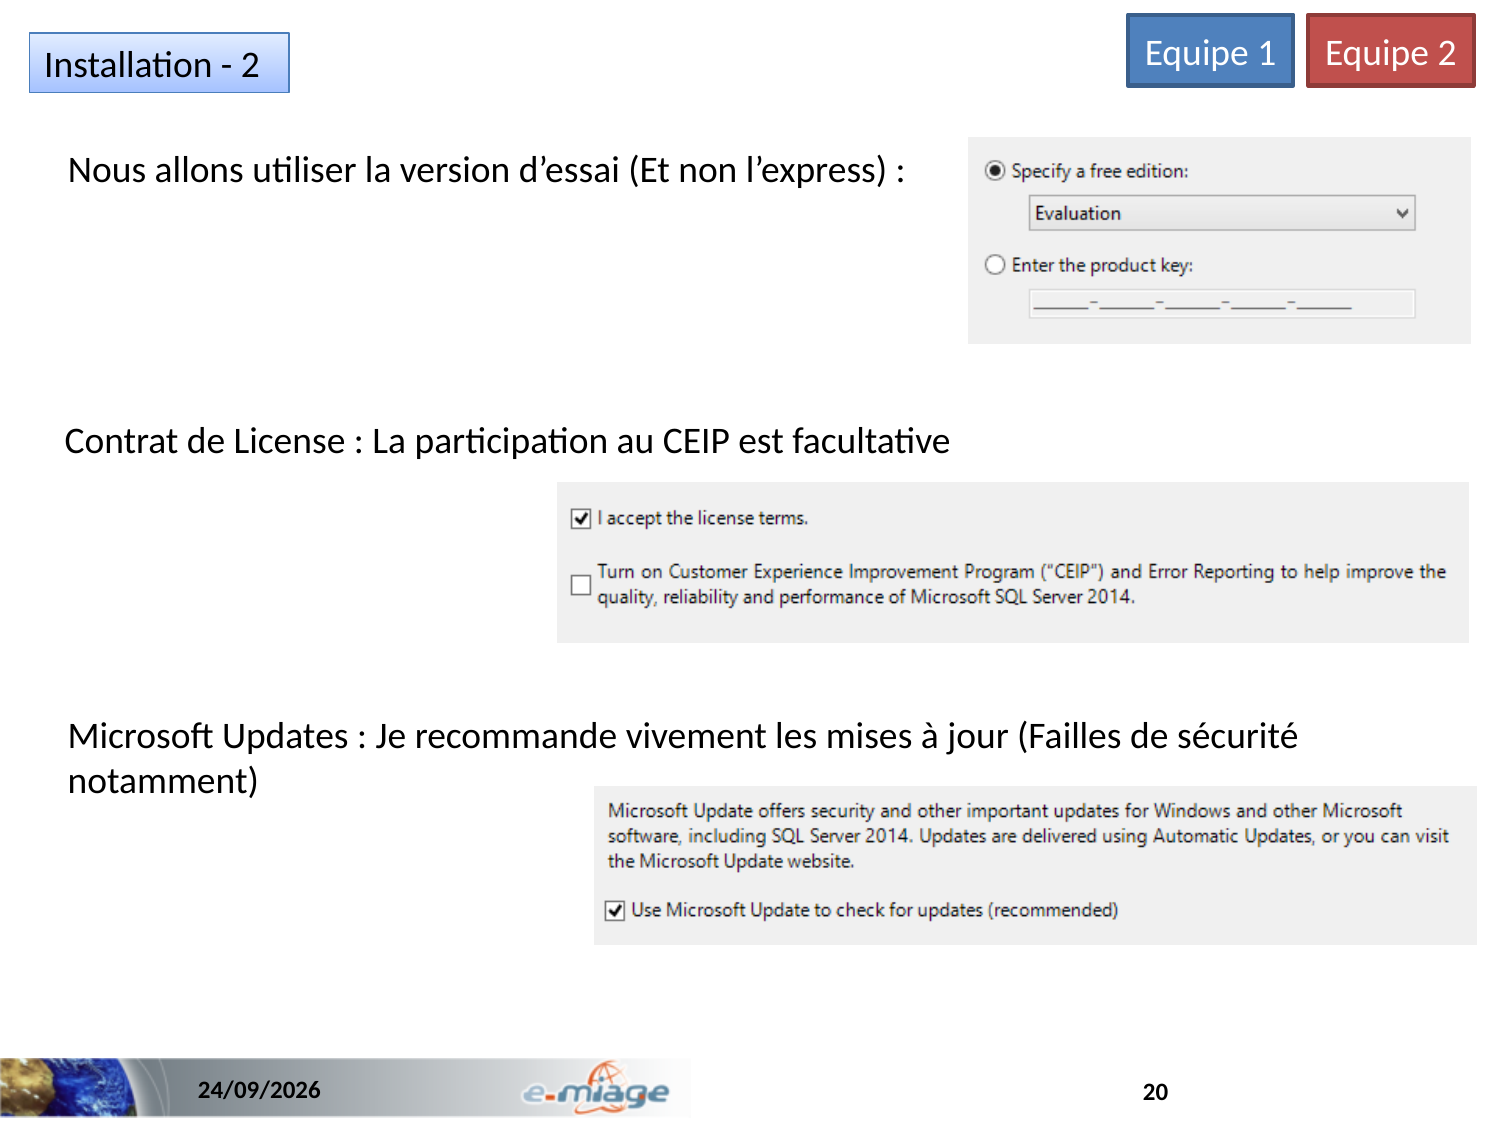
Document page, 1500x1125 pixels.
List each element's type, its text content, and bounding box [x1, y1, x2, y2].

text_box Installation - 2 [29, 32, 290, 93]
text_box Equipe 1 [1127, 14, 1294, 86]
text_box Nous allons utiliser la version d’essai (Et non l’express) : [53, 137, 956, 198]
text_box Contrat de License : La participation au CEIP est facultative [49, 408, 1306, 469]
picture [557, 482, 1469, 643]
picture [0, 1058, 691, 1118]
text_box Microsoft Updates : Je recommande vivement les mises à jour (Failles de sécurité notamment) [53, 704, 1477, 809]
picture [594, 809, 1477, 945]
picture [968, 137, 1471, 344]
text_box Equipe 2 [1308, 14, 1474, 86]
